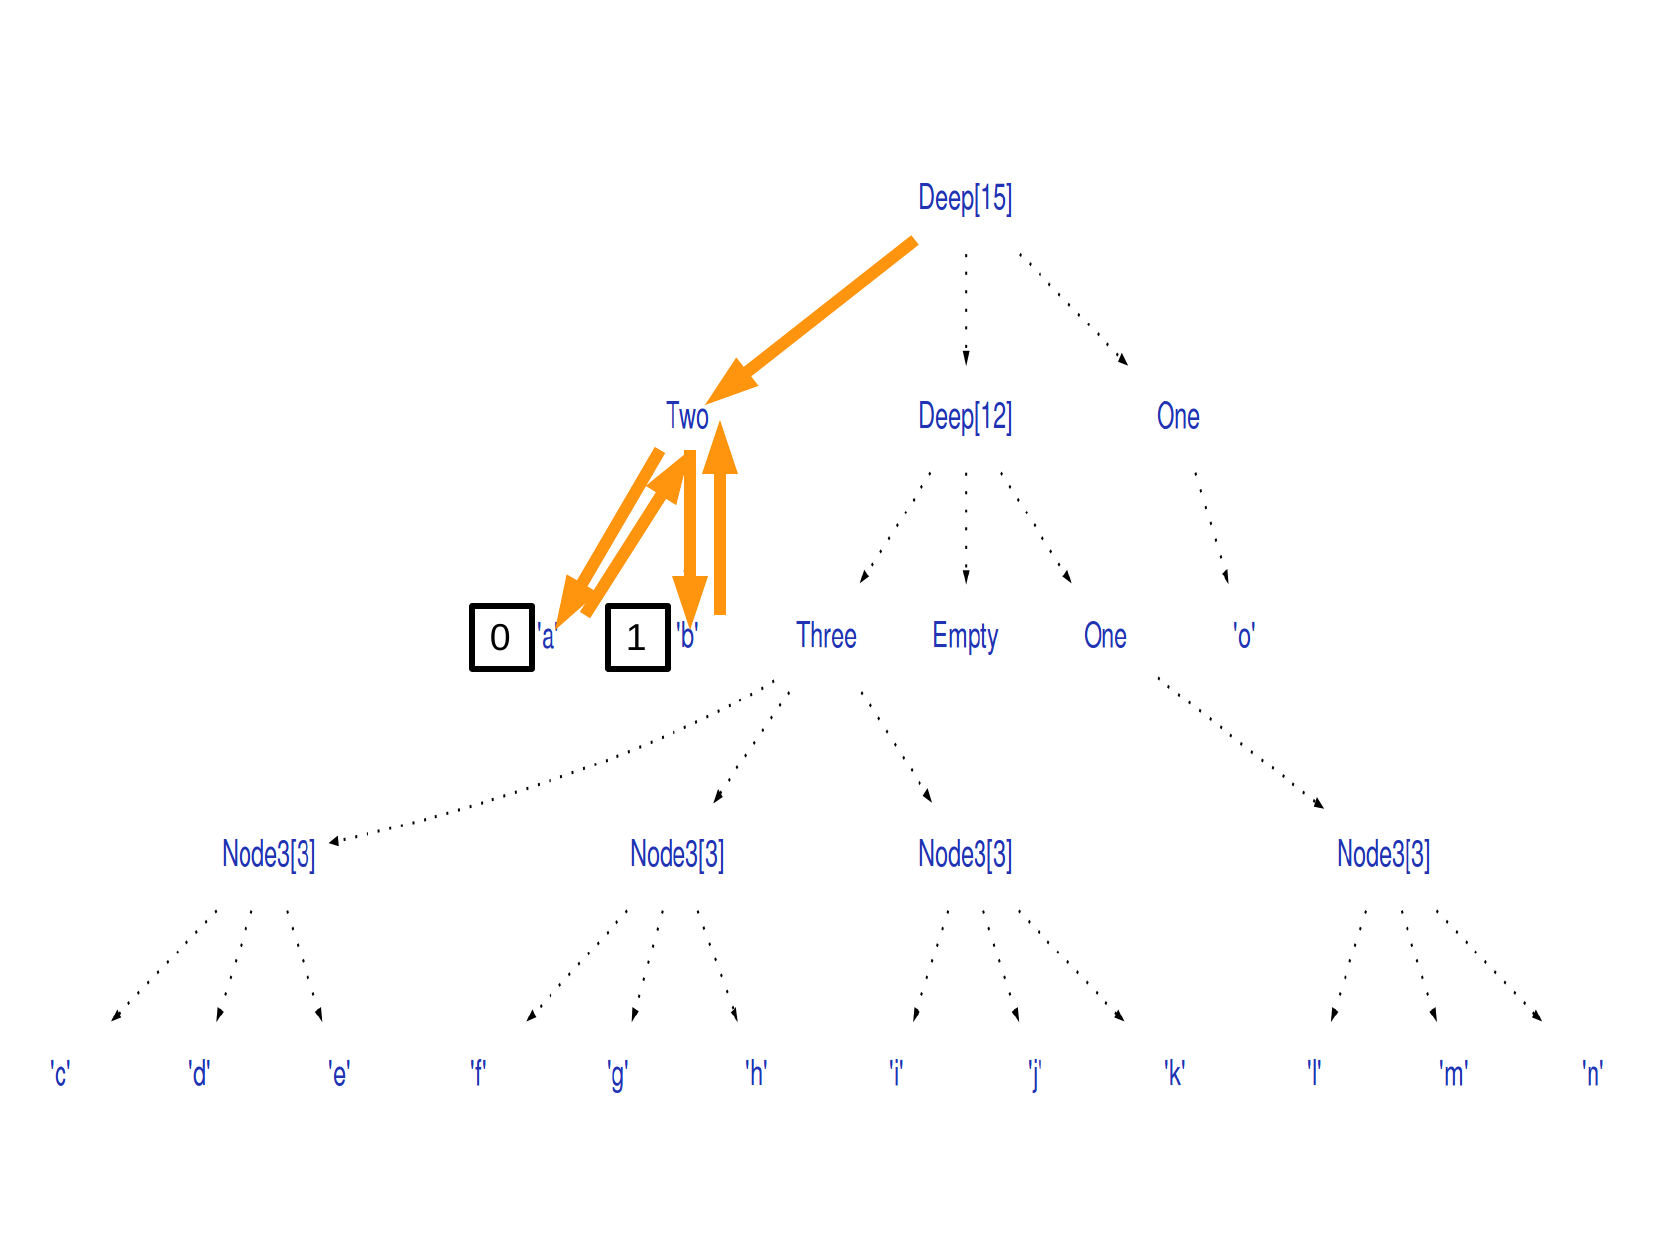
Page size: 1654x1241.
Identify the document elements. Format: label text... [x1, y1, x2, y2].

text_box 0 [472, 605, 533, 669]
picture [0, 135, 1653, 1141]
text_box 1 [608, 605, 669, 669]
